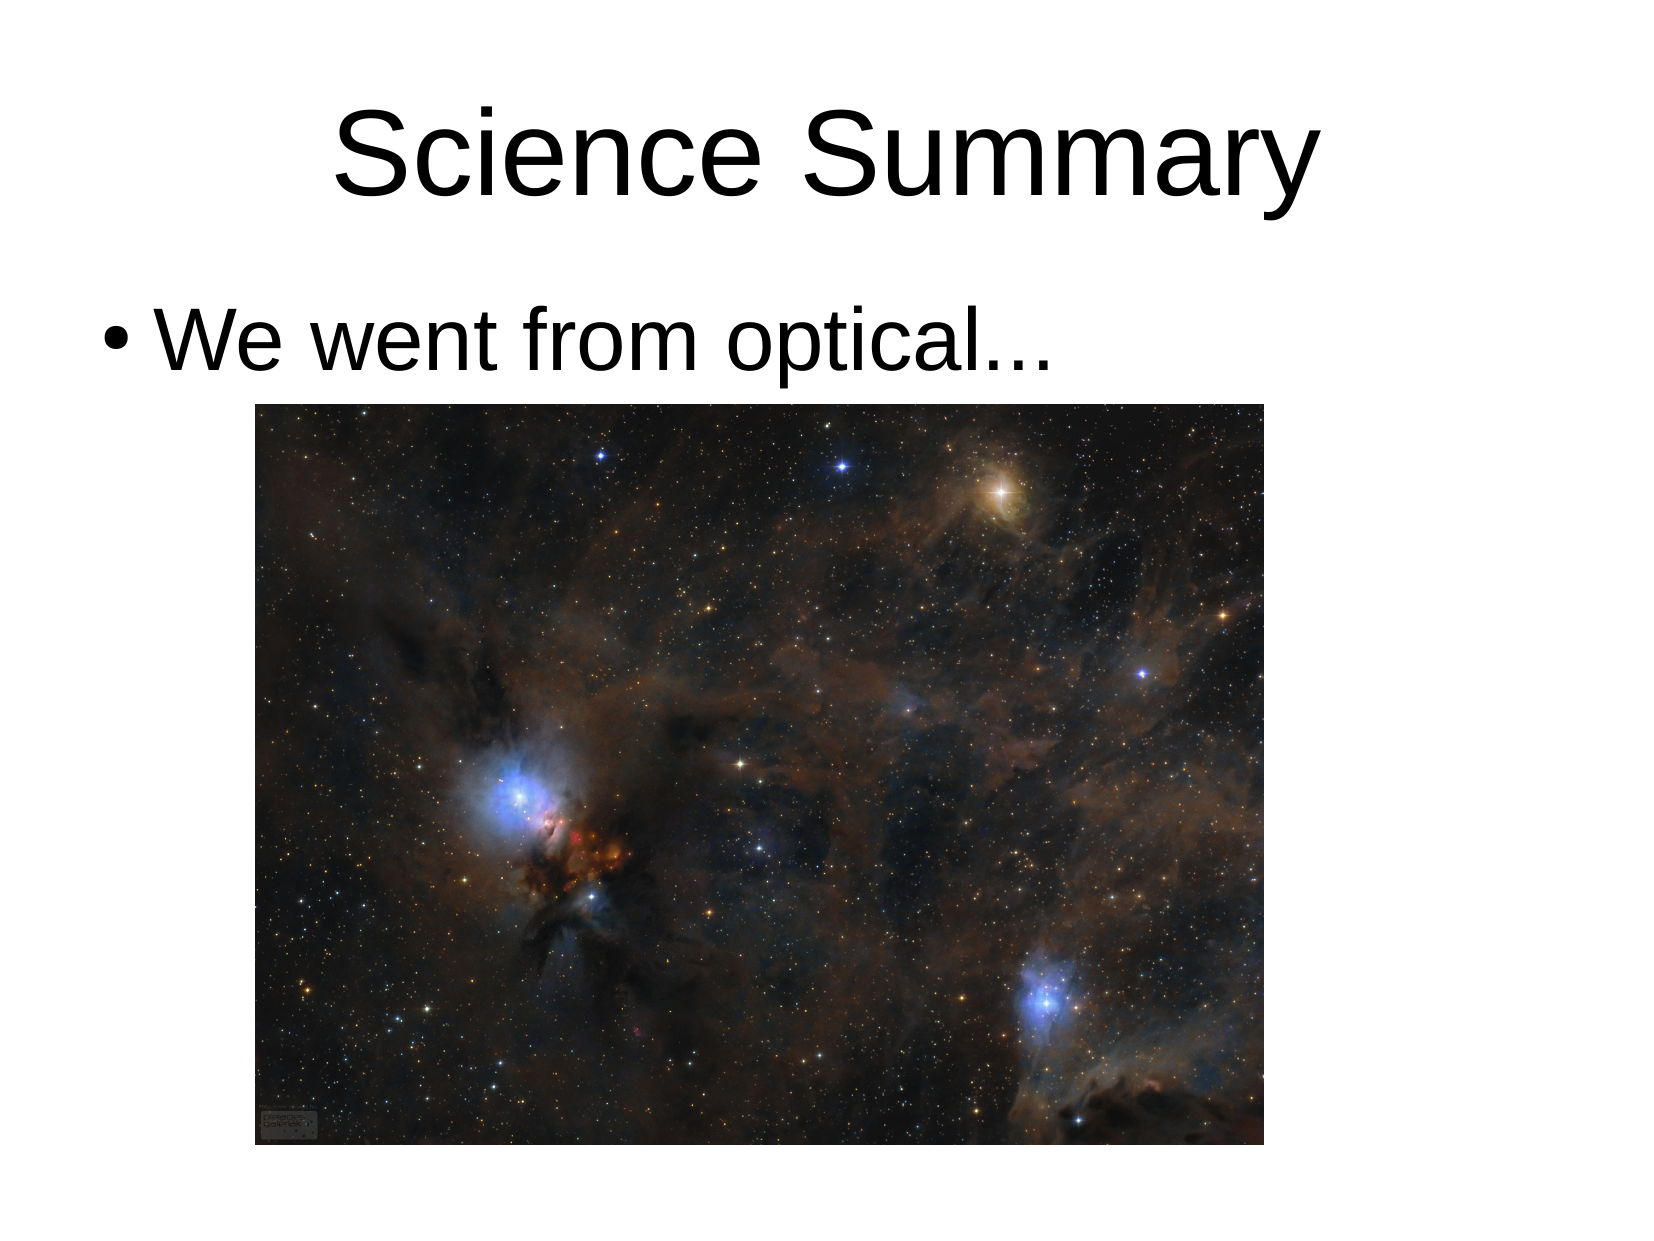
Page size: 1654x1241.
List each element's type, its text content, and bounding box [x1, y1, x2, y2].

picture [255, 404, 1264, 1145]
title Science Summary [82, 49, 1571, 257]
list We went from optical... [82, 290, 1571, 1010]
